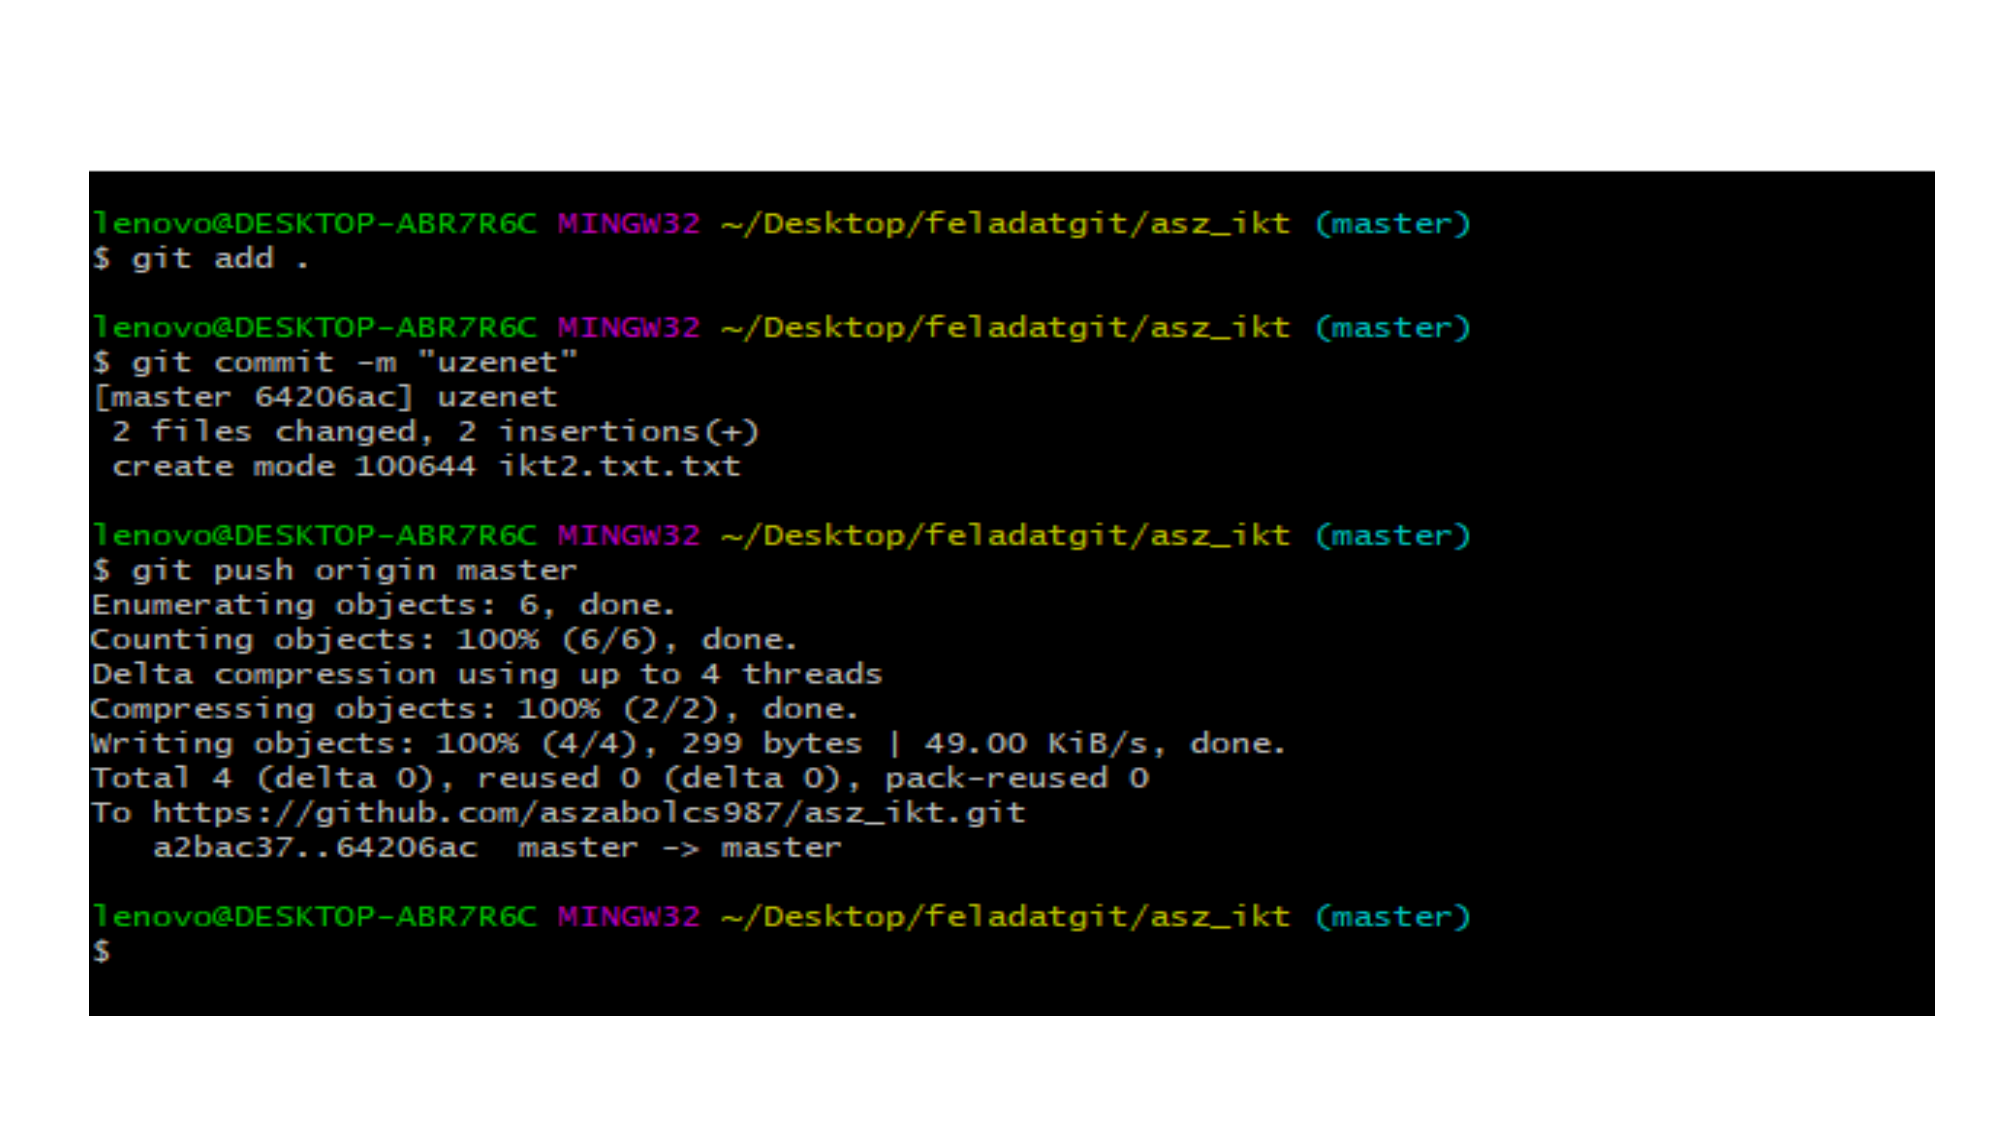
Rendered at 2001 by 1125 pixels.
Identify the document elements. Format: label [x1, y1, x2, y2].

picture [89, 167, 1935, 1016]
